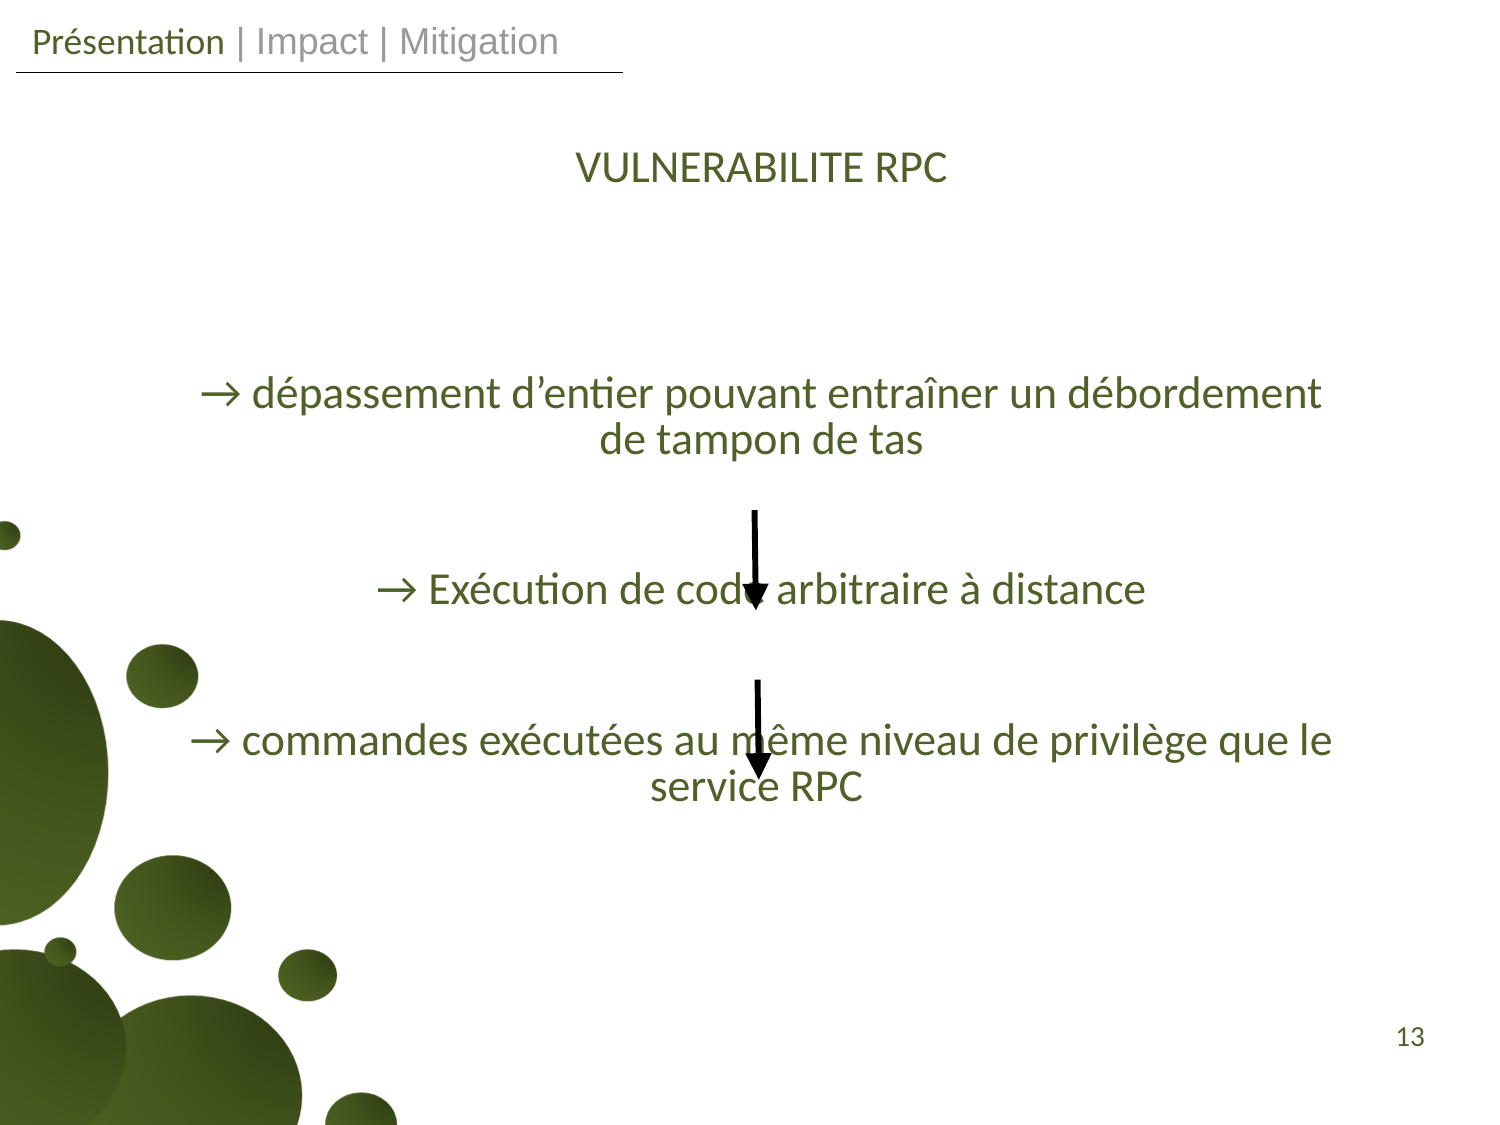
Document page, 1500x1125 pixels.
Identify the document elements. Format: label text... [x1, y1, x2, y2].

picture [0, 520, 398, 1125]
text_box Présentation | Impact | Mitigation [17, 13, 635, 72]
text_box VULNERABILITE RPC → dépassement d’entier pouvant entraîner un débordement de tampon de tas → Exécution de code arbitraire à distance → commandes exécutées au même niveau de privilège que le service RPC [173, 148, 1351, 888]
